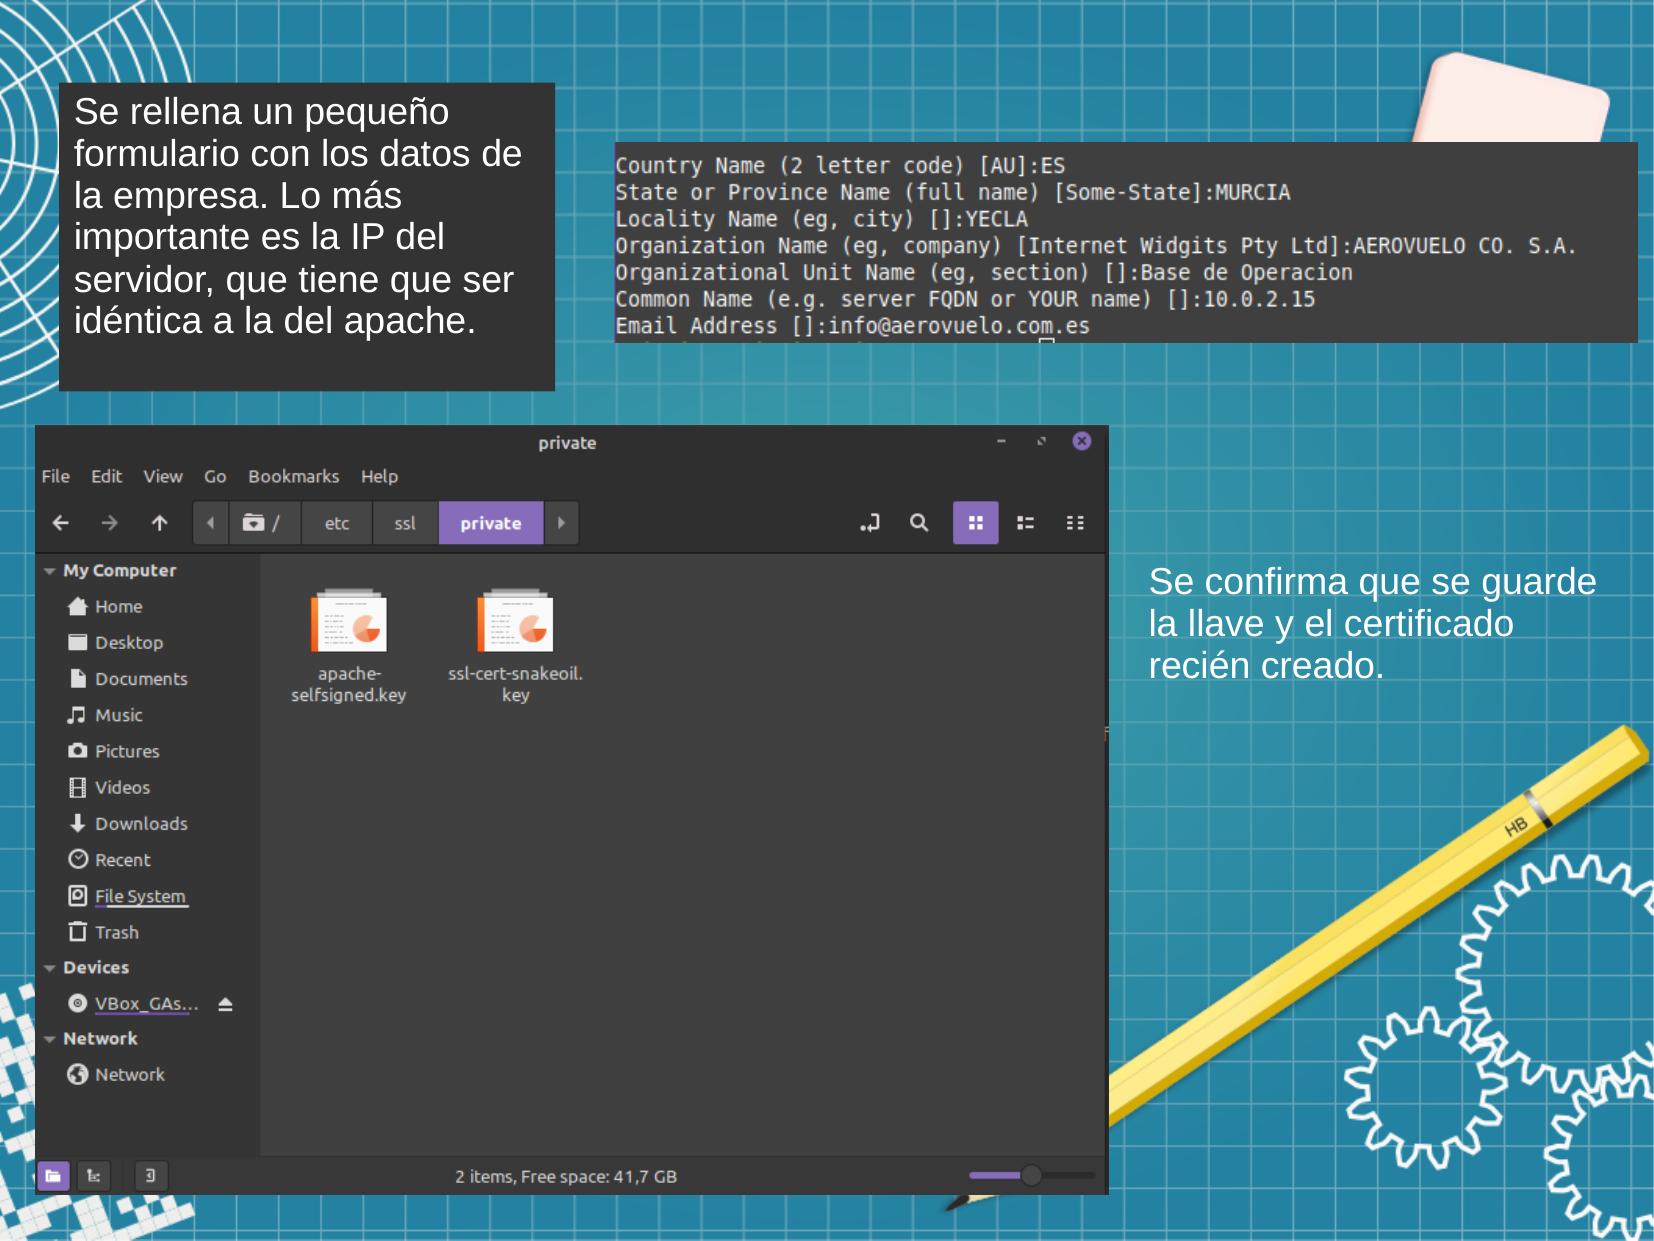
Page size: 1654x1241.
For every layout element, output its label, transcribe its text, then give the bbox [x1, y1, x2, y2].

text_box Se confirma que se guarde la llave y el certificado recién creado. [1133, 553, 1630, 697]
text_box Se rellena un pequeño formulario con los datos de la empresa. Lo más importante es la IP del servidor, que tiene que ser idéntica a la del apache. [59, 82, 556, 392]
picture [0, 0, 1654, 1241]
